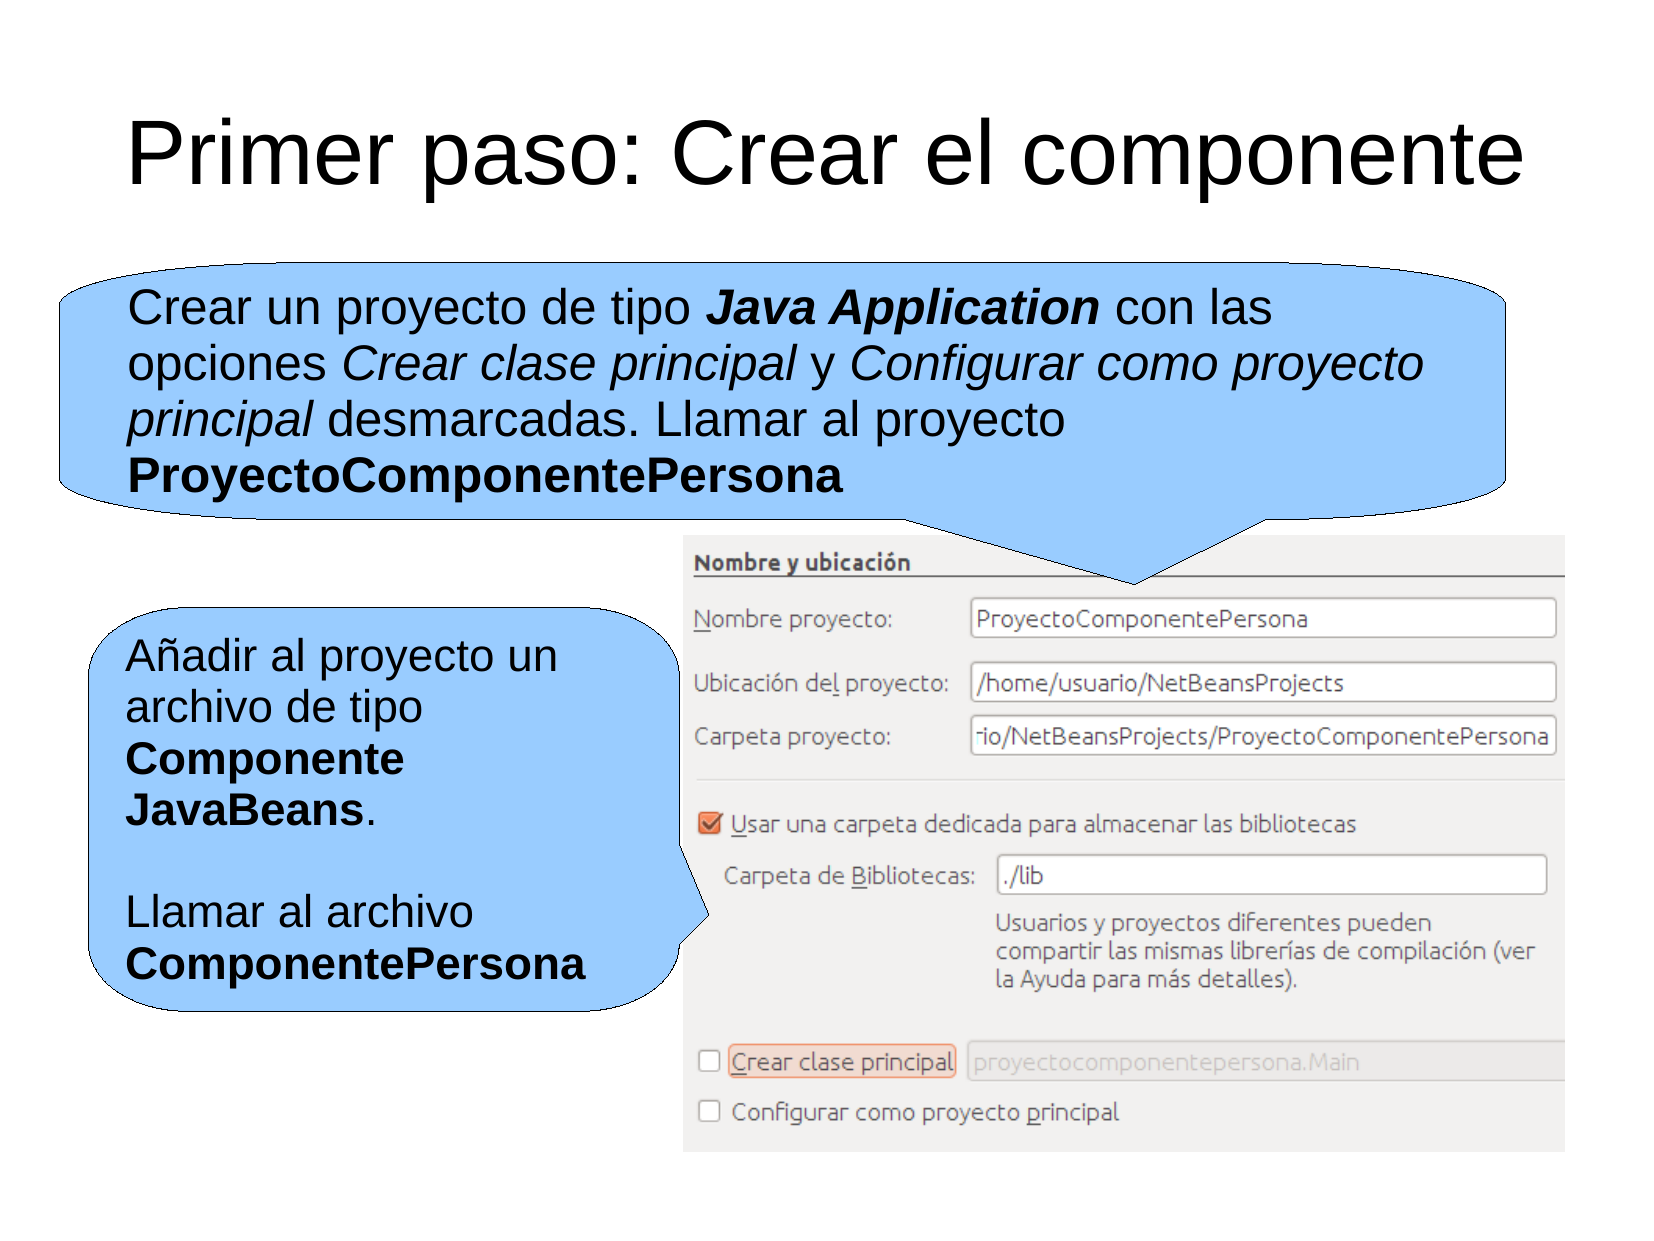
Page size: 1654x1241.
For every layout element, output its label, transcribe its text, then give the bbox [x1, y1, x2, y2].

picture [683, 535, 1565, 1152]
text_box Añadir al proyecto un archivo de tipo Componente JavaBeans. Llamar al archivo ComponentePersona [88, 607, 709, 1012]
title Primer paso: Crear el componente [82, 49, 1571, 257]
text_box Crear un proyecto de tipo Java Application con las opciones Crear clase principal y Configurar como proyecto principal desmarcadas. Llamar al proyecto ProyectoComponentePersona [59, 262, 1506, 585]
